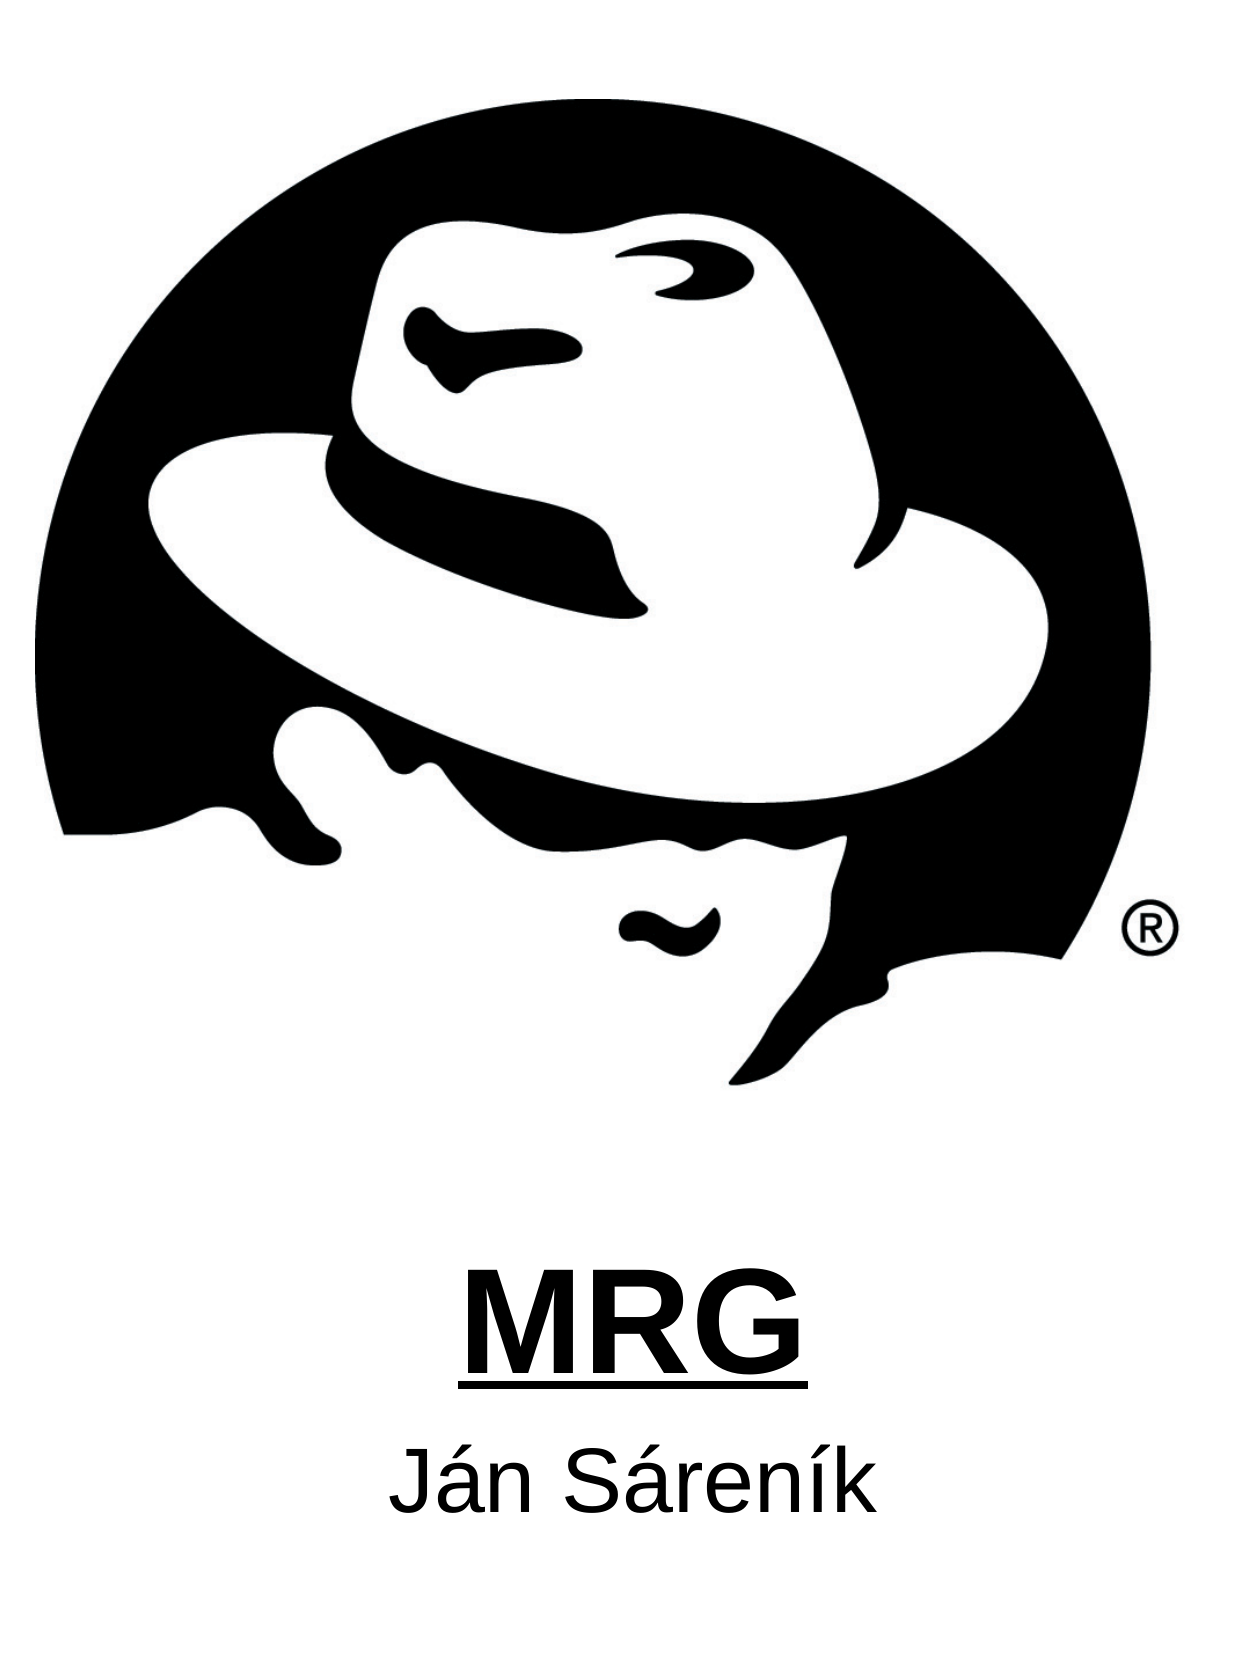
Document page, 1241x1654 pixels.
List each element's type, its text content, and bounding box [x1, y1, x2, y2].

title MRG [75, 1237, 1192, 1406]
title Ján Sáreník [75, 1425, 1192, 1538]
picture [35, 99, 1198, 1214]
